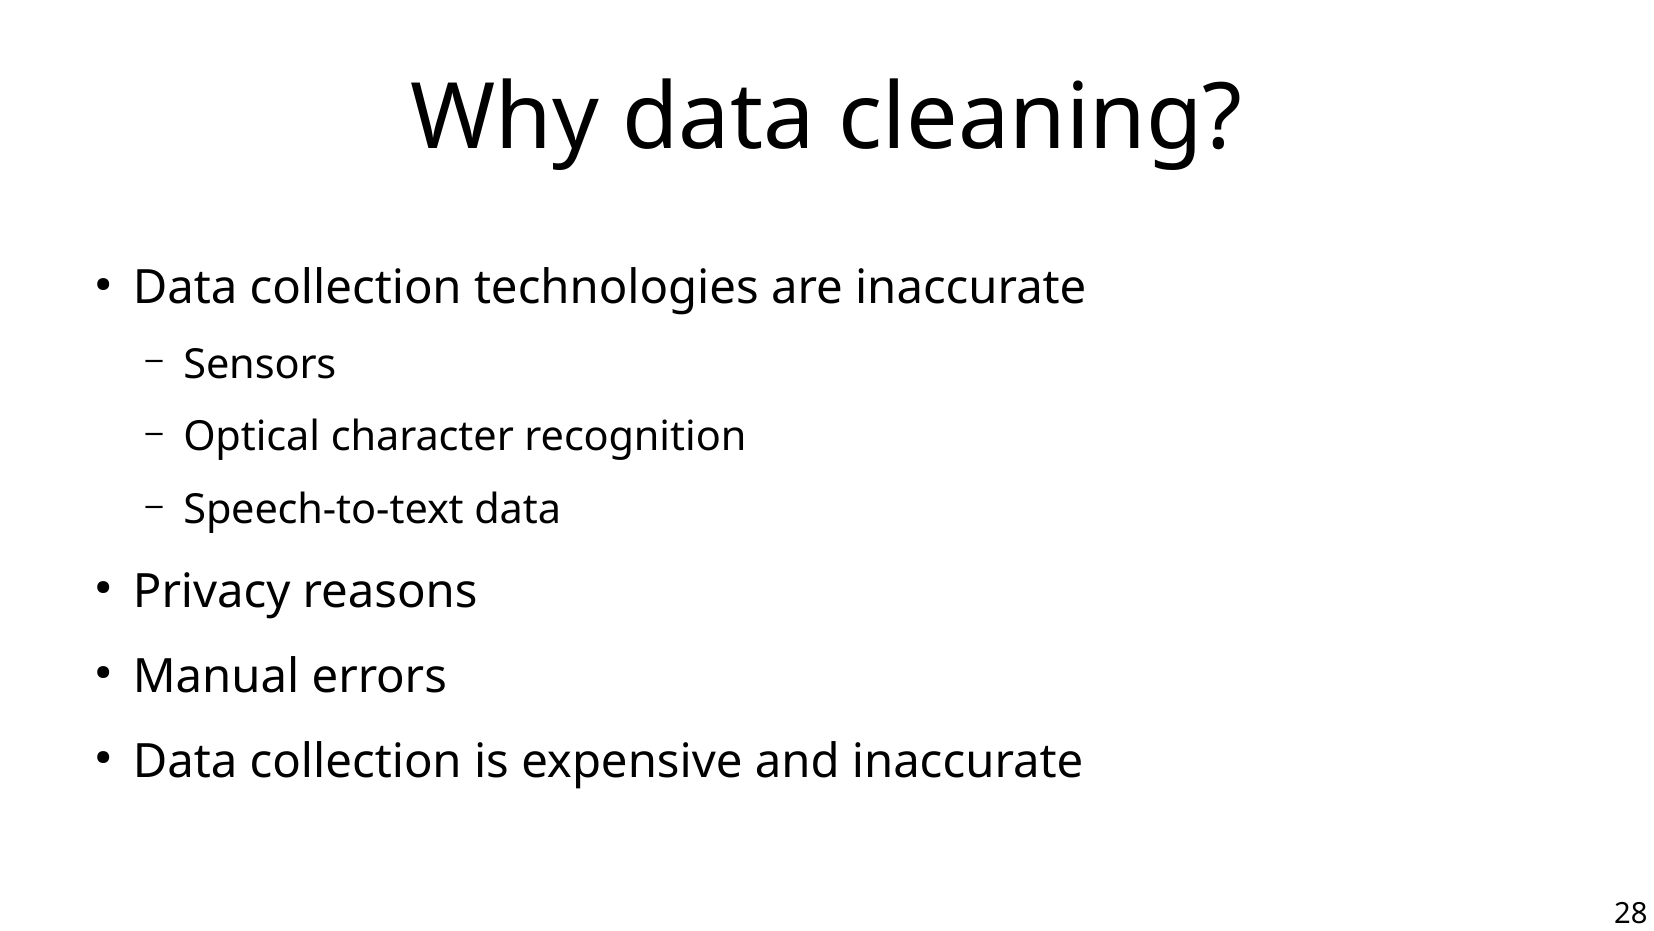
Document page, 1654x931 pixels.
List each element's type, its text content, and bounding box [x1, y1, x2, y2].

title Why data cleaning? [82, 1, 1571, 226]
list Data collection technologies are inaccurate Sensors Optical character recognition Speech-to-text data Privacy reasons Manual errors Data collection is expensive and inaccurate [82, 253, 1571, 793]
